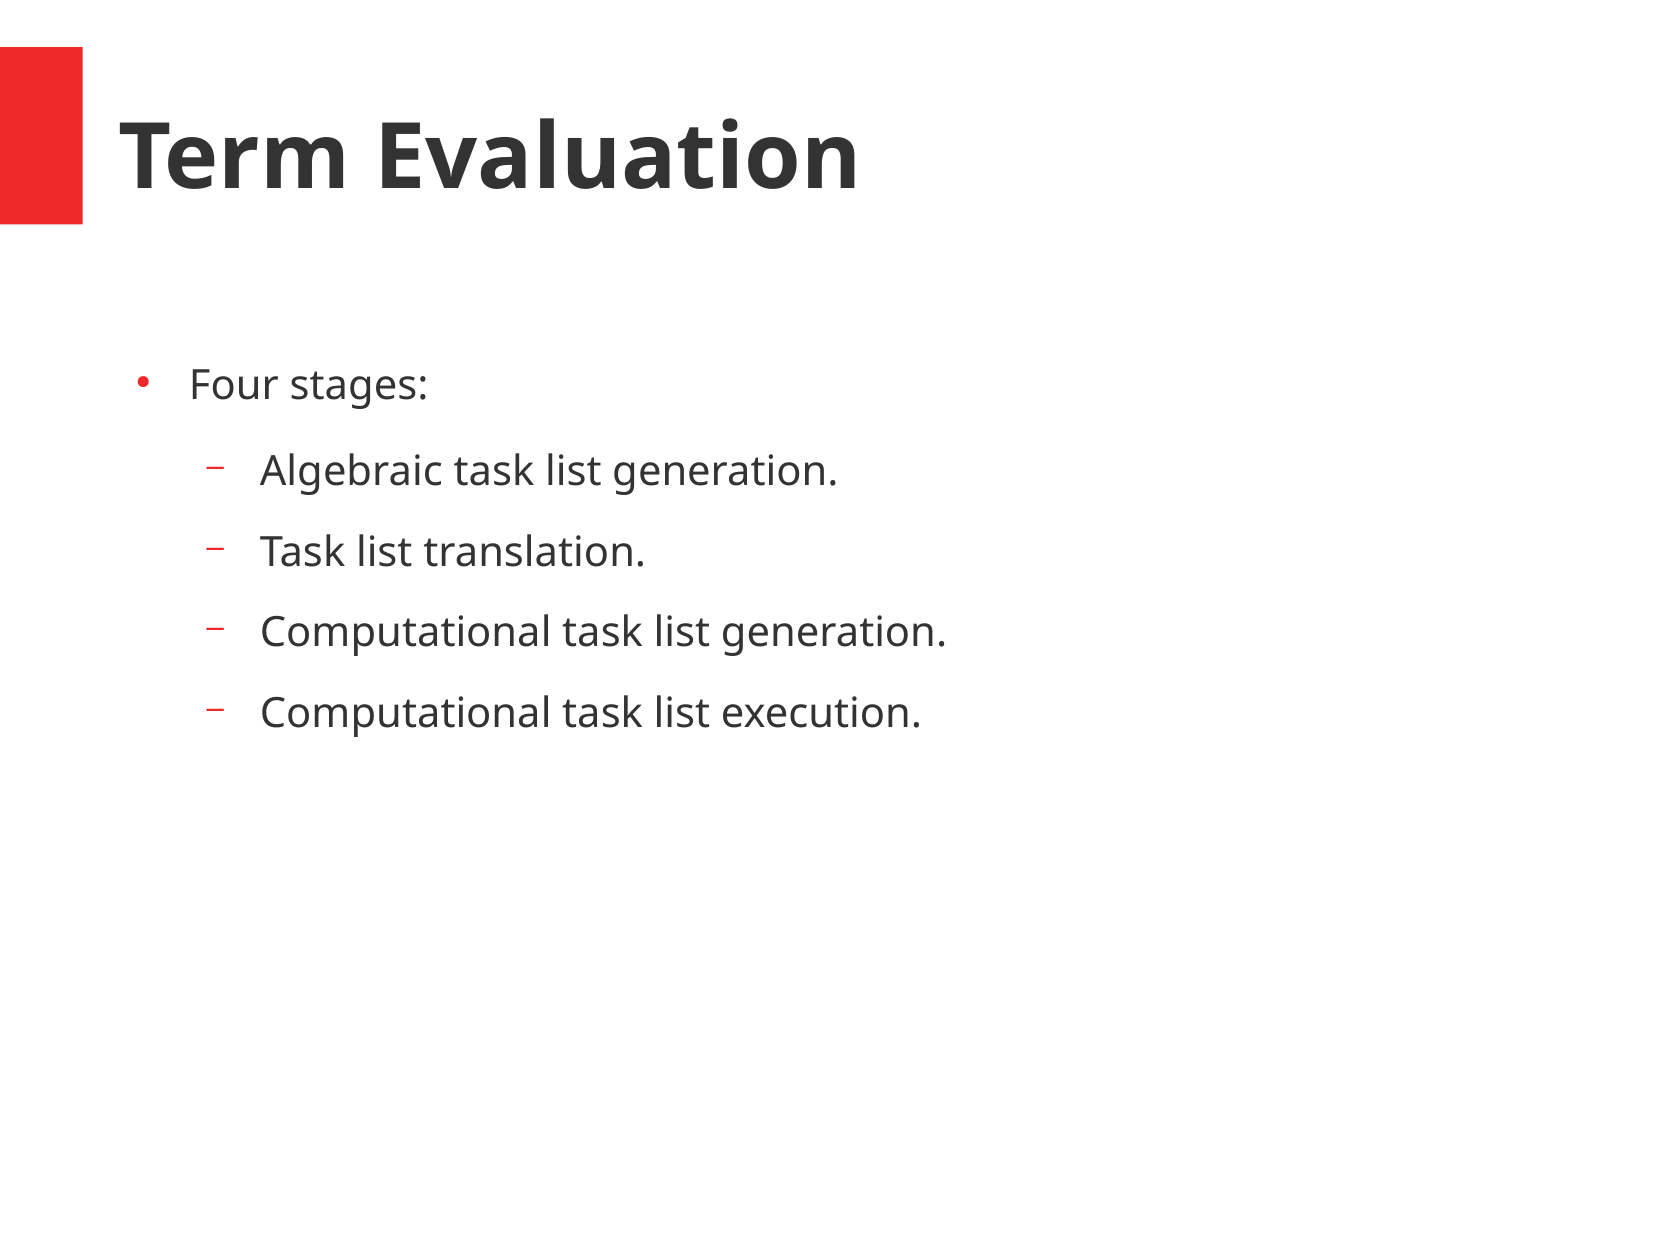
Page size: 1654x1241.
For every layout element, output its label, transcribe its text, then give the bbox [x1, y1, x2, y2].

list Four stages: Algebraic task list generation. Task list translation. Computational task list generation. Computational task list execution. [118, 354, 1536, 601]
title Term Evaluation [118, 49, 1571, 257]
